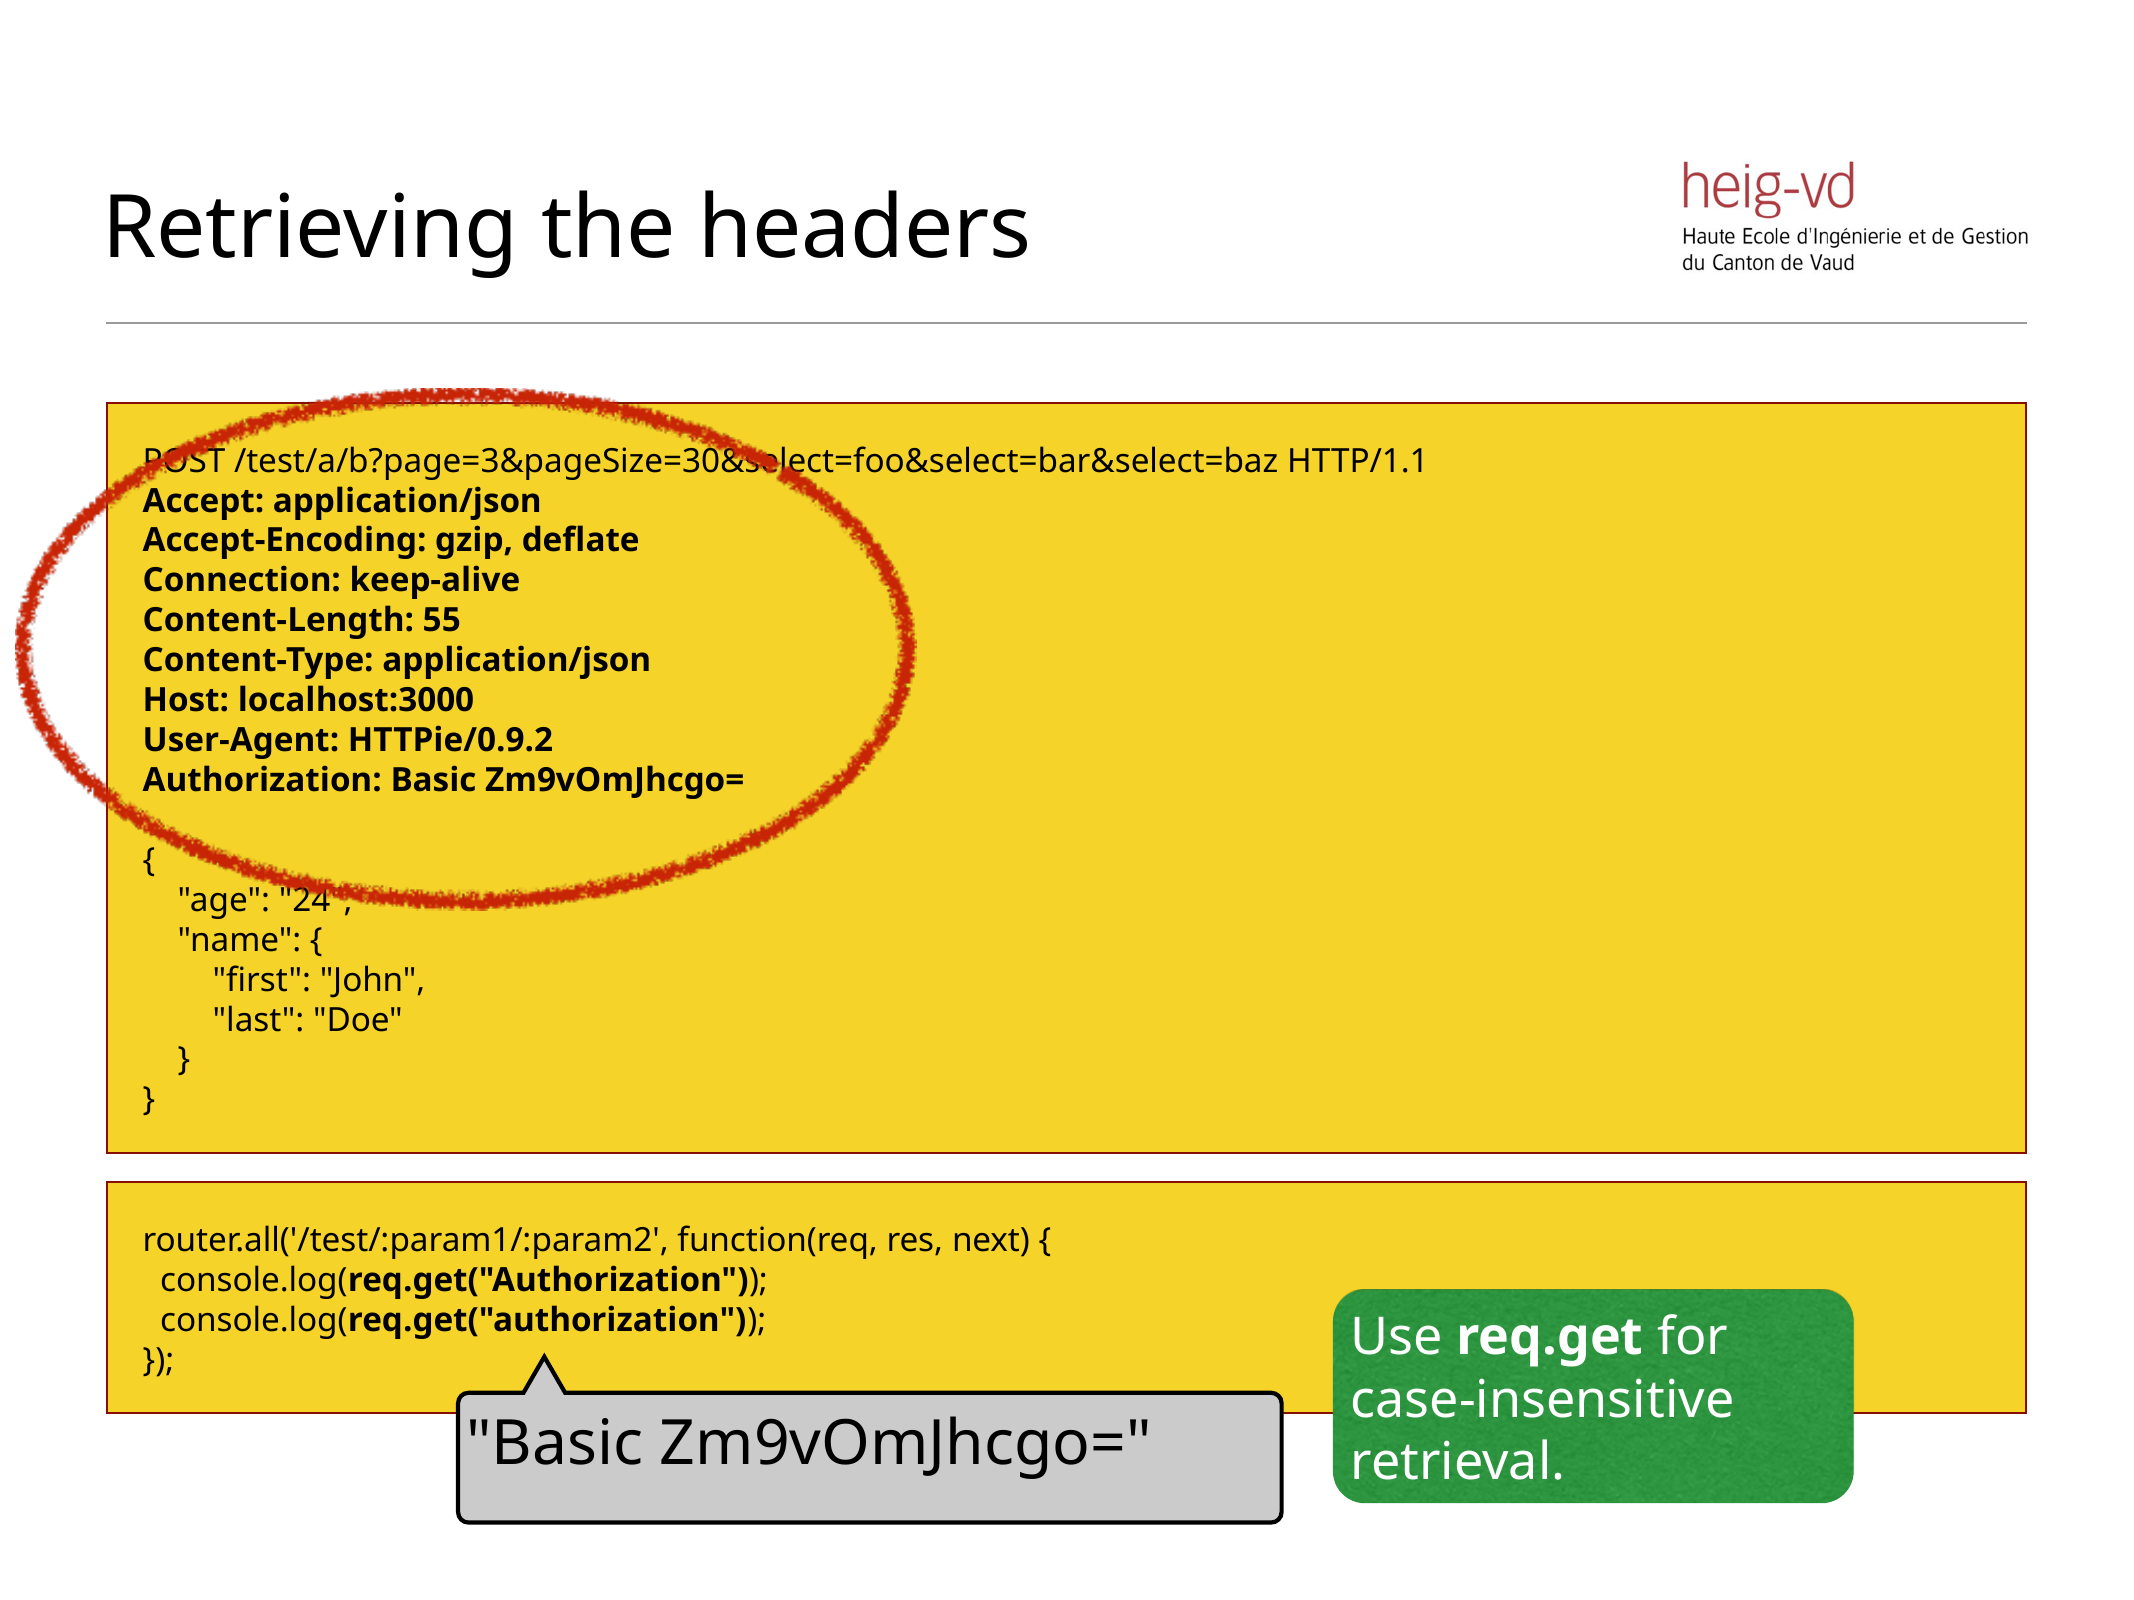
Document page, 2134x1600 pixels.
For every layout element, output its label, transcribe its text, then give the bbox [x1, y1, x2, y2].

picture [15, 388, 917, 911]
text_box Use req.get for case-insensitive retrieval. [1332, 1289, 1854, 1504]
text_box POST /test/a/b?page=3&pageSize=30&select=foo&select=bar&select=baz HTTP/1.1 Accept: application/json Accept-Encoding: gzip, deflate Connection: keep-alive Content-Length: 55 Content-Type: application/json Host: localhost:3000 User-Agent: HTTPie/0.9.2 Authorization: Basic Zm9vOmJhcgo= { "age": "24", "name": { "first": "John", "last": "Doe" } } [107, 403, 2027, 1153]
text_box router.all('/test/:param1/:param2', function(req, res, next) { console.log(req.get("Authorization")); console.log(req.get("authorization")); }); [107, 1182, 2027, 1414]
text_box "Basic Zm9vOmJhcgo=" [458, 1356, 1282, 1523]
title Retrieving the headers [93, 54, 2040, 284]
